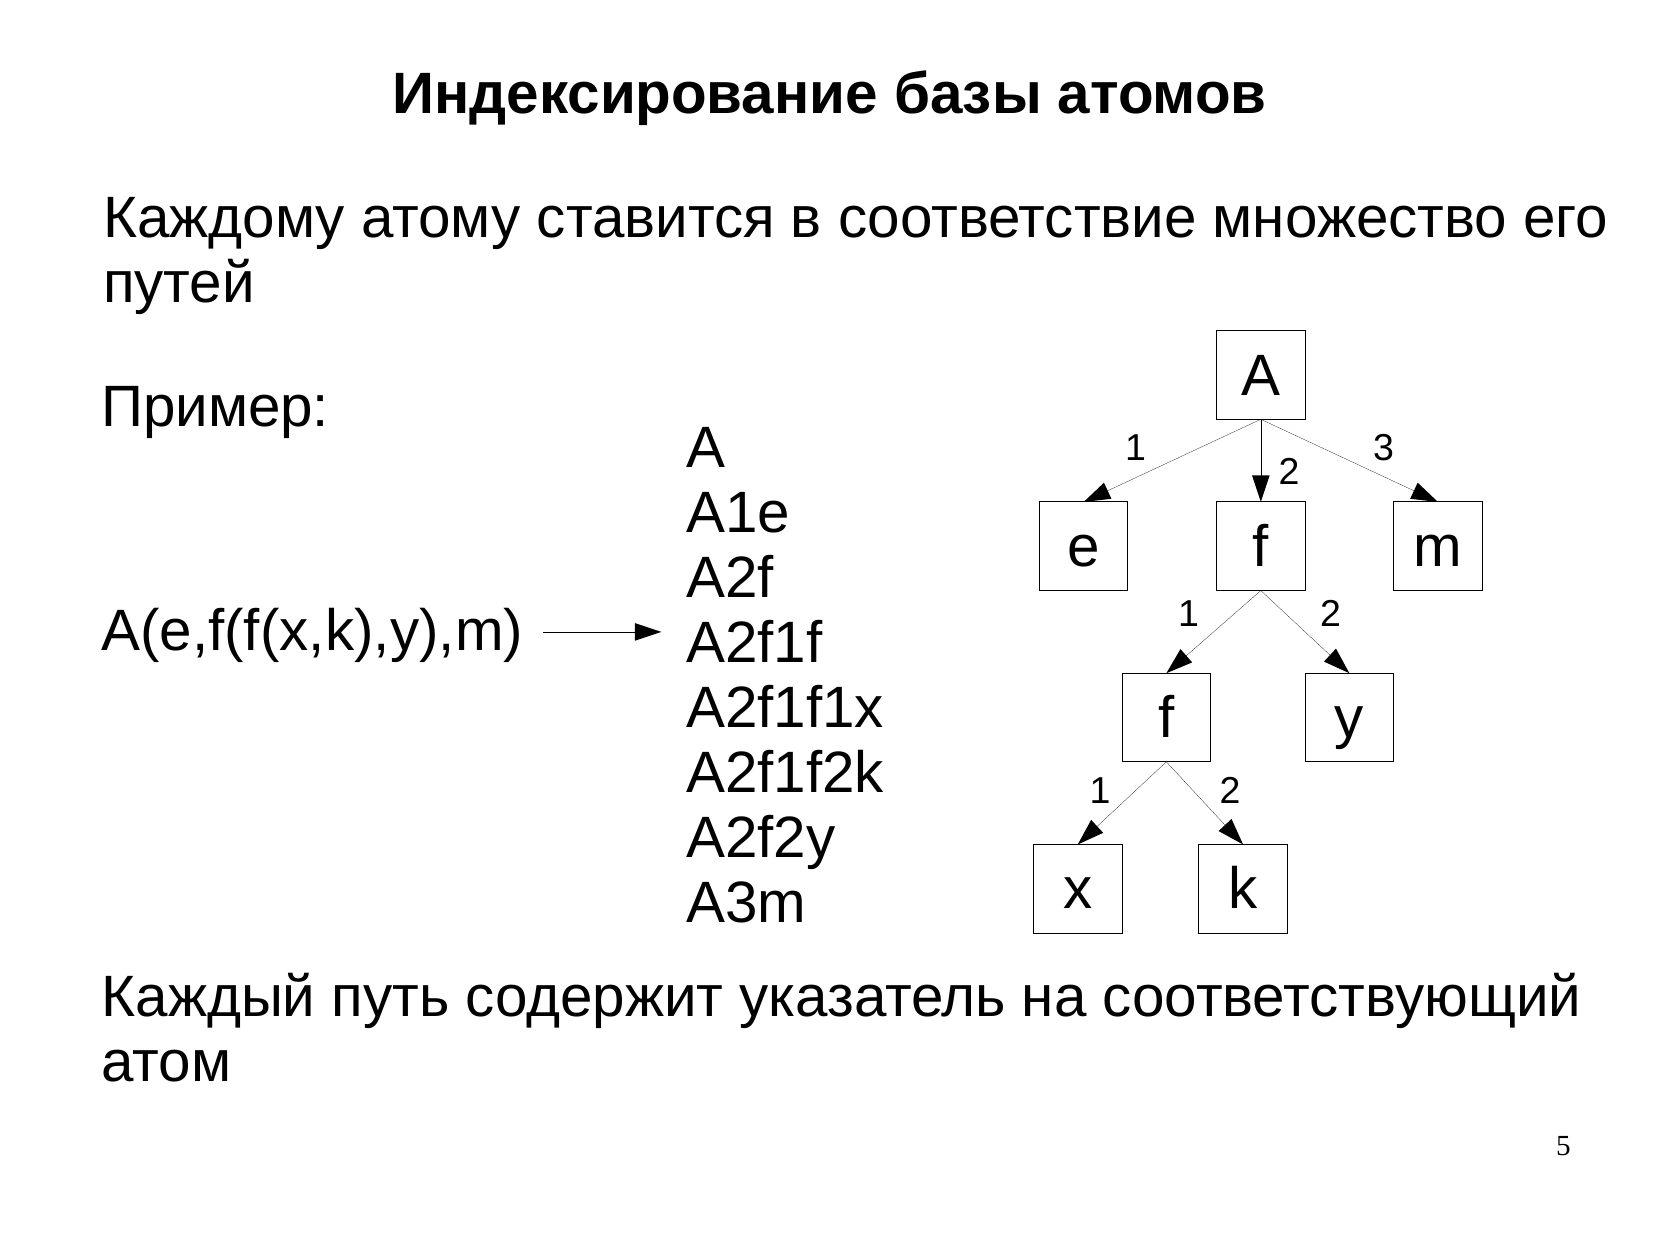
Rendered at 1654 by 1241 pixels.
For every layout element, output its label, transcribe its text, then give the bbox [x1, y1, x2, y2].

text_box k [1198, 844, 1288, 934]
text_box 1 [1163, 584, 1214, 642]
text_box 2 [1305, 584, 1359, 642]
text_box f [1216, 501, 1306, 591]
text_box A A1e A2f A2f1f A2f1f1x A2f1f2k A2f2y A3m [671, 407, 900, 943]
text_box m [1393, 501, 1483, 591]
text_box A [1216, 330, 1306, 420]
text_box f [1122, 673, 1211, 762]
text_box 2 [1204, 761, 1256, 819]
text_box Каждый путь содержит указатель на соответствующий атом [86, 956, 1598, 1102]
text_box 1 [1074, 761, 1126, 819]
text_box Каждому атому ставится в соответствие множество его путей [88, 177, 1625, 323]
text_box Пример: [86, 366, 345, 447]
text_box 3 [1358, 419, 1409, 477]
text_box e [1039, 501, 1128, 591]
text_box 2 [1263, 442, 1315, 500]
text_box 1 [1110, 419, 1161, 477]
text_box x [1033, 844, 1123, 934]
text_box Индексирование базы атомов [378, 53, 1282, 134]
text_box y [1305, 673, 1394, 762]
text_box A(e,f(f(x,k),y),m) [86, 590, 539, 671]
